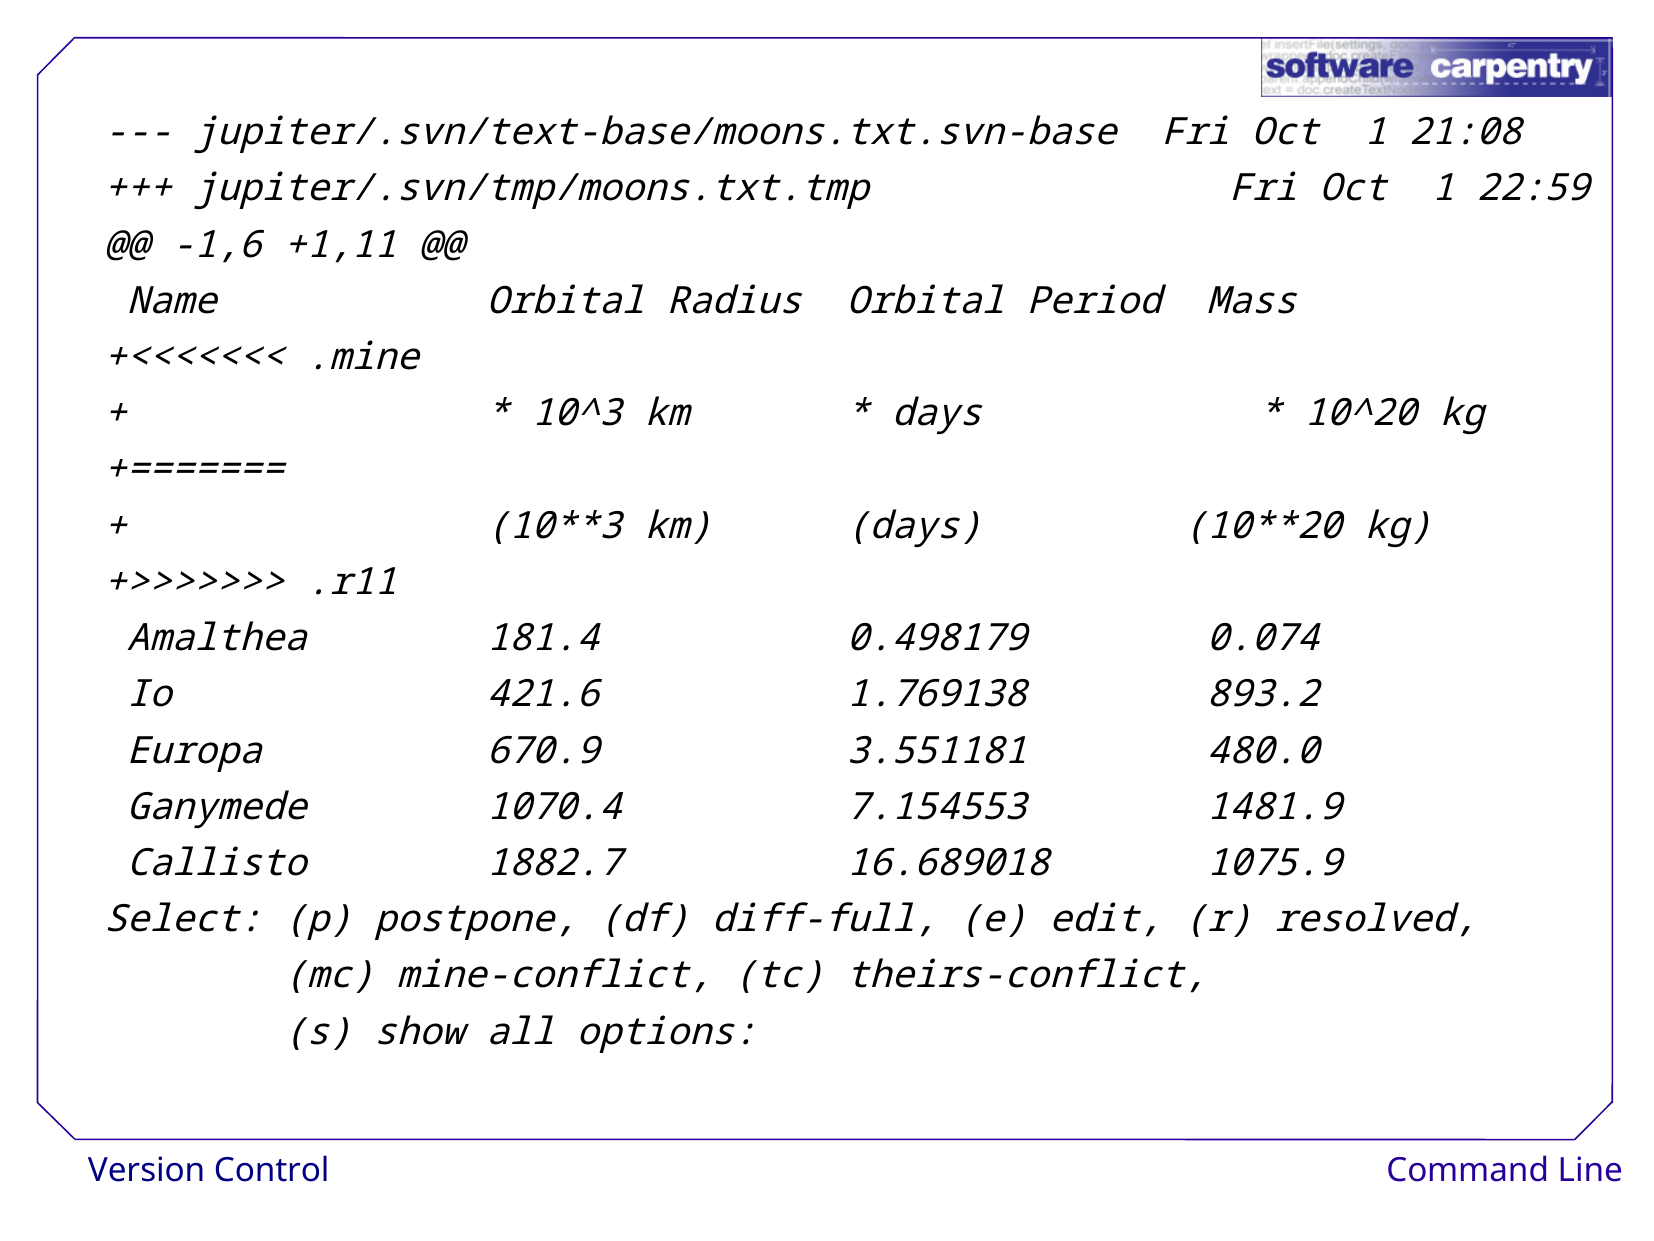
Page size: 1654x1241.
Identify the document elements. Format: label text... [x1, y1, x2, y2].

text_box --- jupiter/.svn/text-base/moons.txt.svn-base Fri Oct 1 21:08 +++ jupiter/.svn/tmp/moons.txt.tmp Fri Oct 1 22:59 @@ -1,6 +1,11 @@ Name Orbital Radius Orbital Period Mass +<<<<<<< .mine + * 10^3 km * days * 10^20 kg +======= + (10**3 km) (days) (10**20 kg) +>>>>>>> .r11 Amalthea 181.4 0.498179 0.074 Io 421.6 1.769138 893.2 Europa 670.9 3.551181 480.0 Ganymede 1070.4 7.154553 1481.9 Callisto 1882.7 16.689018 1075.9 Select: (p) postpone, (df) diff-full, (e) edit, (r) resolved, (mc) mine-conflict, (tc) theirs-conflict, (s) show all options: [89, 88, 1572, 1128]
picture [1261, 39, 1613, 97]
